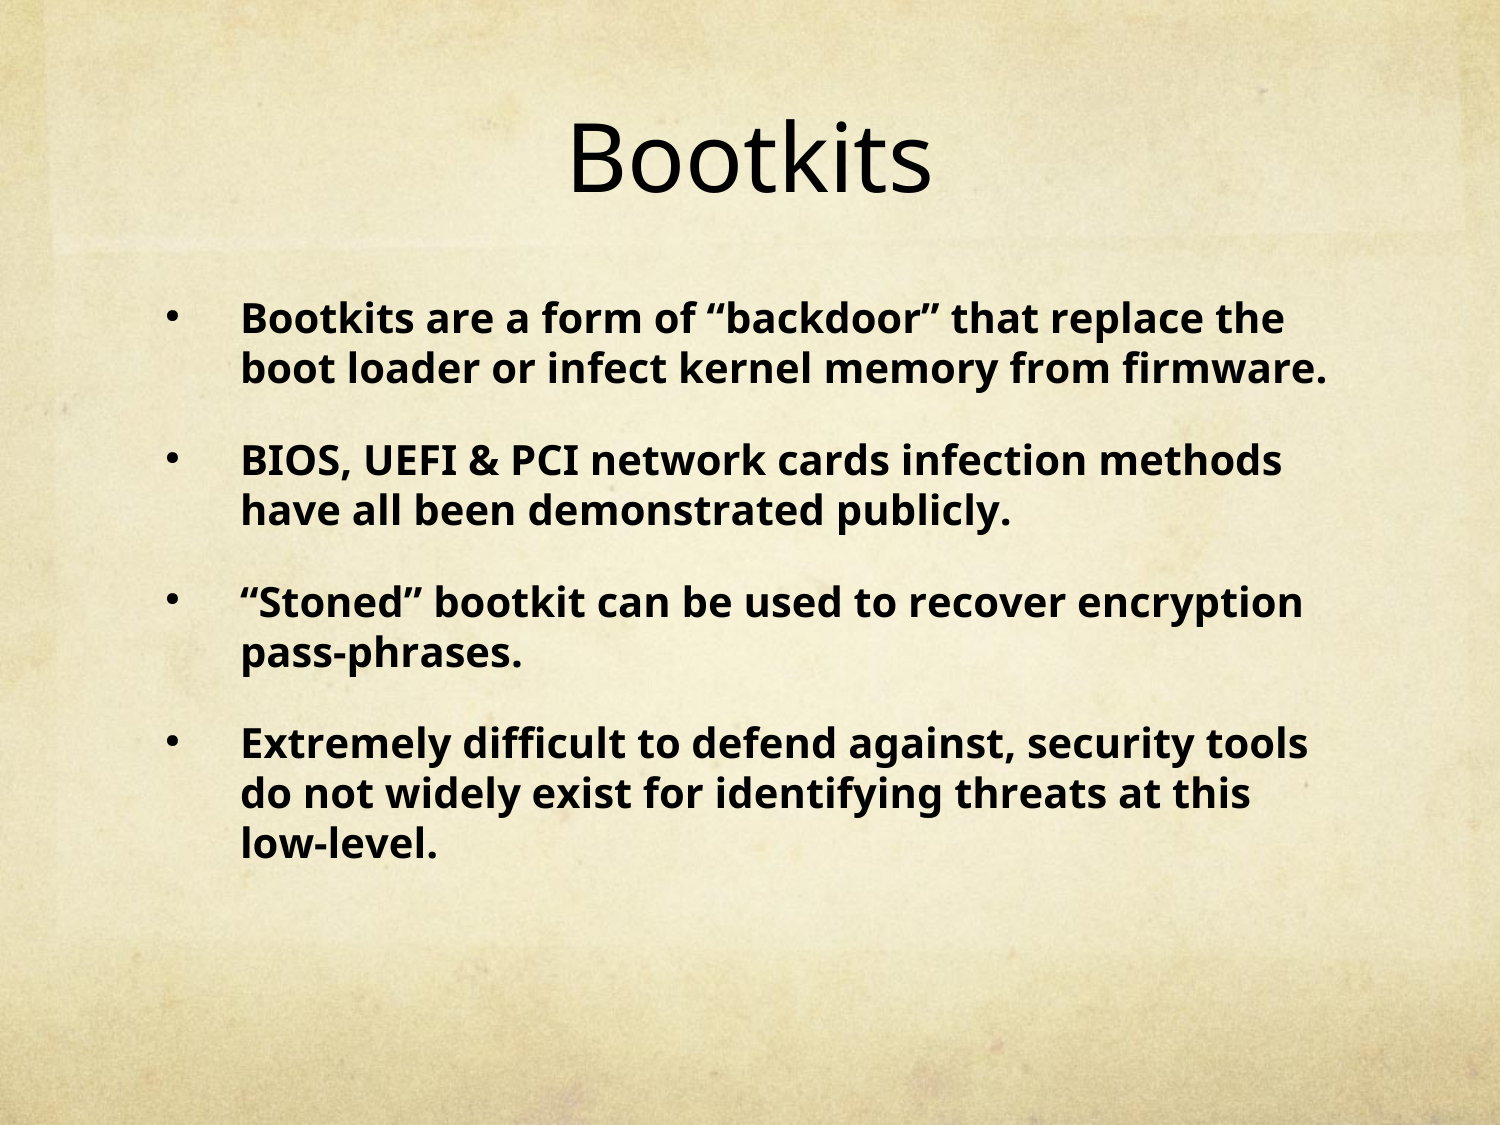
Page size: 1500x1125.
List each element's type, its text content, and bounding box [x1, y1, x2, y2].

text_box Bootkits [150, 82, 1350, 226]
text_box Bootkits are a form of “backdoor” that replace the boot loader or infect kernel memory from firmware. BIOS, UEFI & PCI network cards infection methods have all been demonstrated publicly. “Stoned” bootkit can be used to recover encryption pass-phrases. Extremely difficult to defend against, security tools do not widely exist for identifying threats at this low-level. [150, 284, 1350, 950]
picture [0, 0, 1500, 1125]
